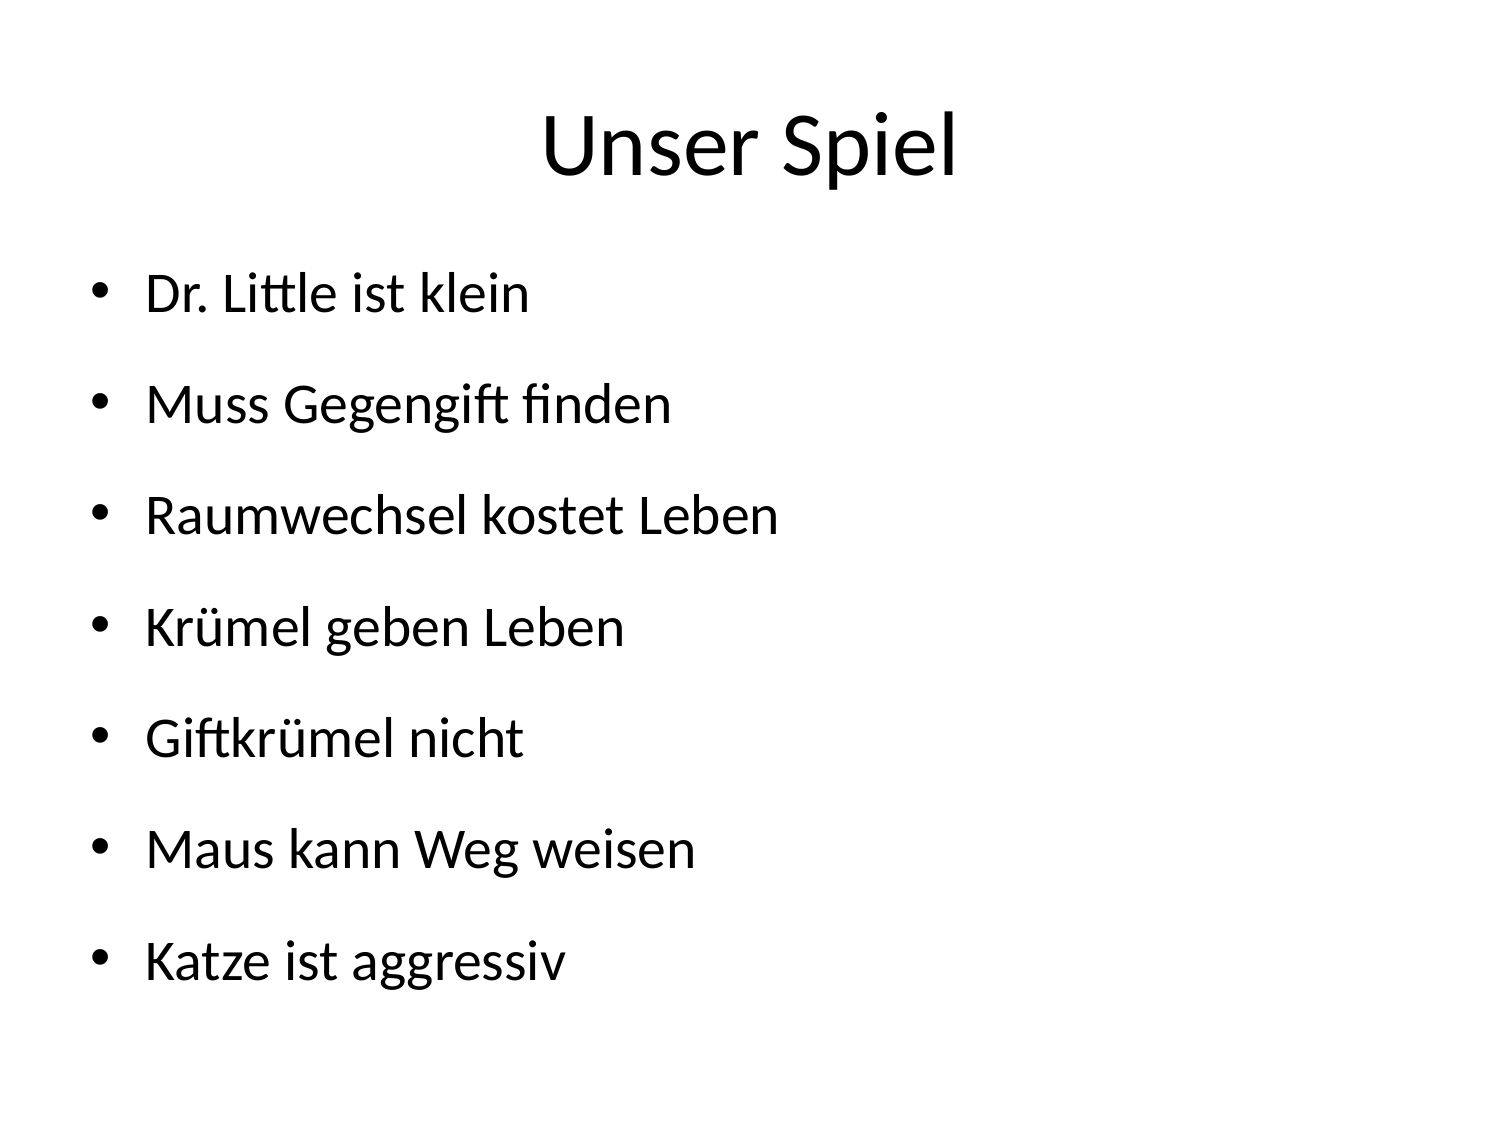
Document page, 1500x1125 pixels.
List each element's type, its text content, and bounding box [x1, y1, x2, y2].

list Dr. Little ist klein Muss Gegengift finden Raumwechsel kostet Leben Krümel geben Leben Giftkrümel nicht Maus kann Weg weisen Katze ist aggressiv [75, 219, 1424, 1005]
title Unser Spiel [75, 45, 1426, 233]
